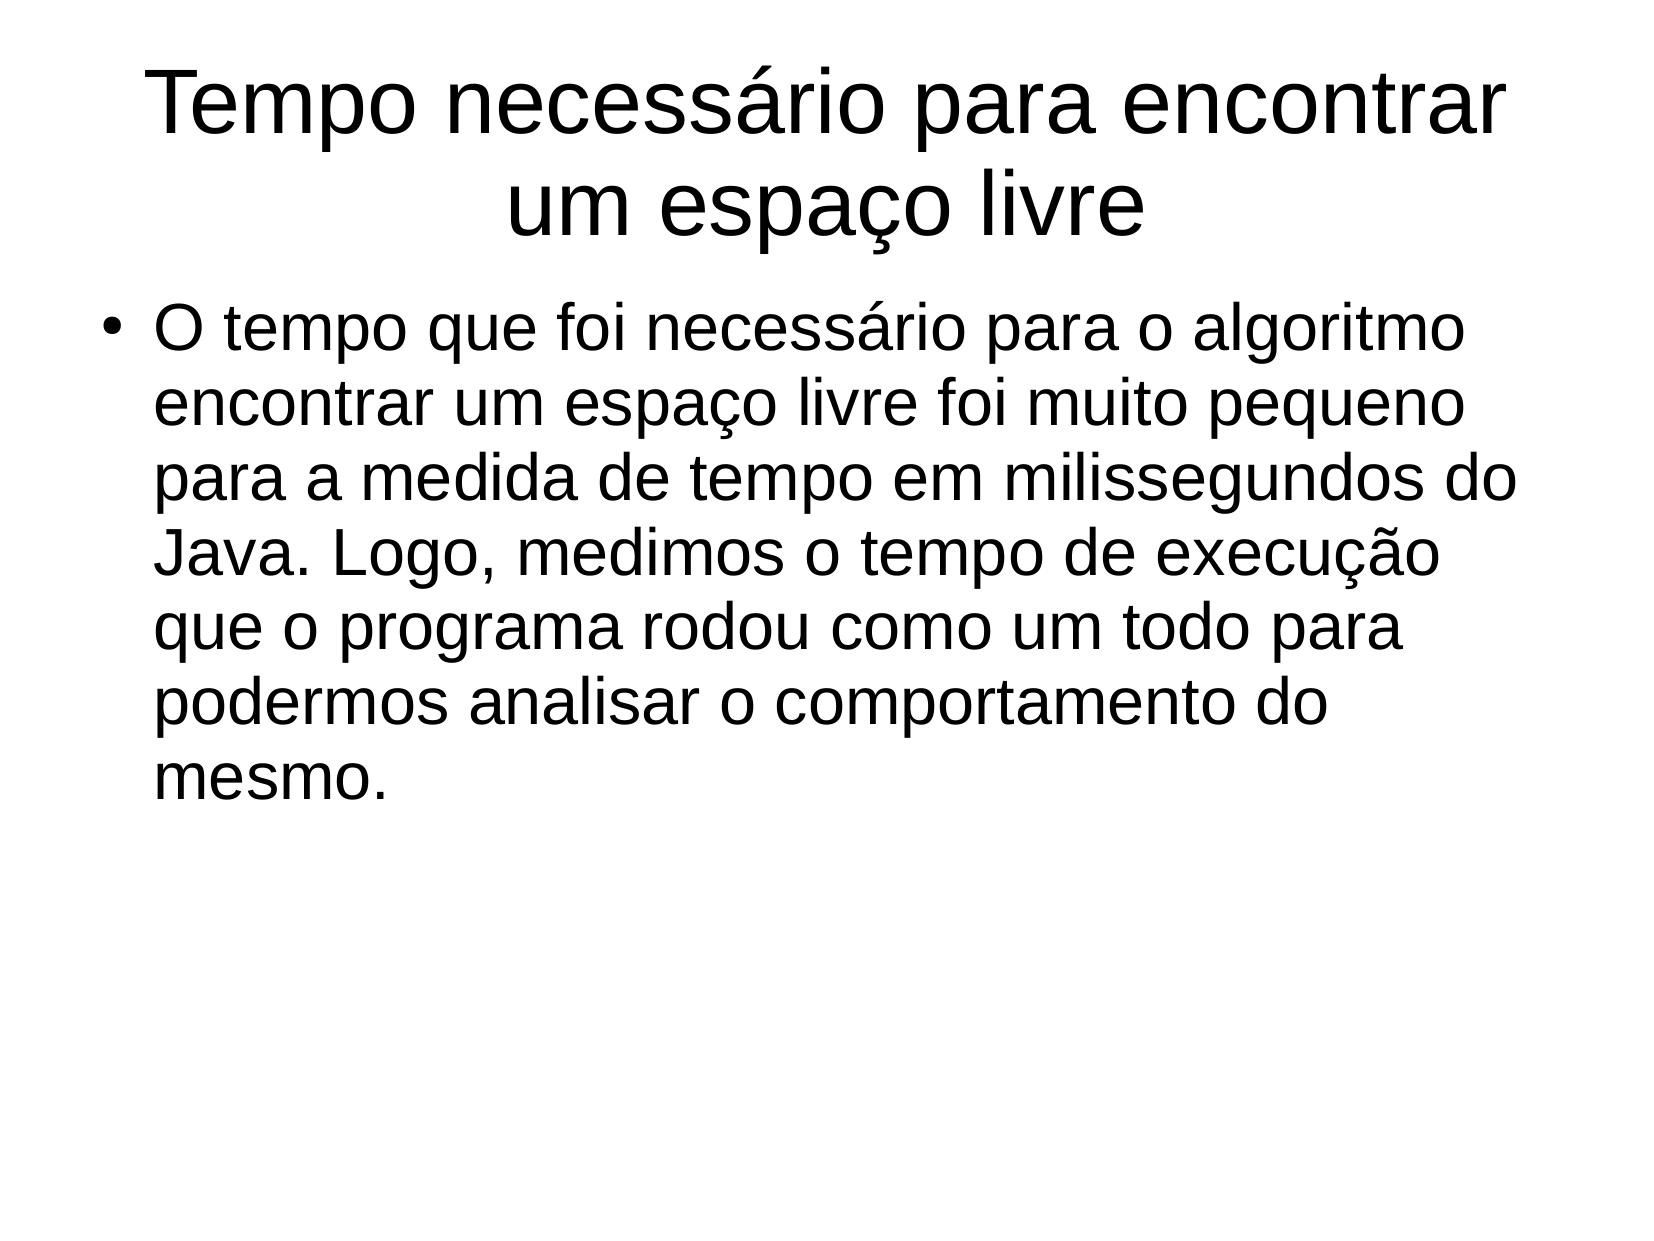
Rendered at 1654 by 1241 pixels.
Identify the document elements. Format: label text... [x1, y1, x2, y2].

title Tempo necessário para encontrar um espaço livre [82, 49, 1571, 257]
list O tempo que foi necessário para o algoritmo encontrar um espaço livre foi muito pequeno para a medida de tempo em milissegundos do Java. Logo, medimos o tempo de execução que o programa rodou como um todo para podermos analisar o comportamento do mesmo. [82, 290, 1571, 1010]
